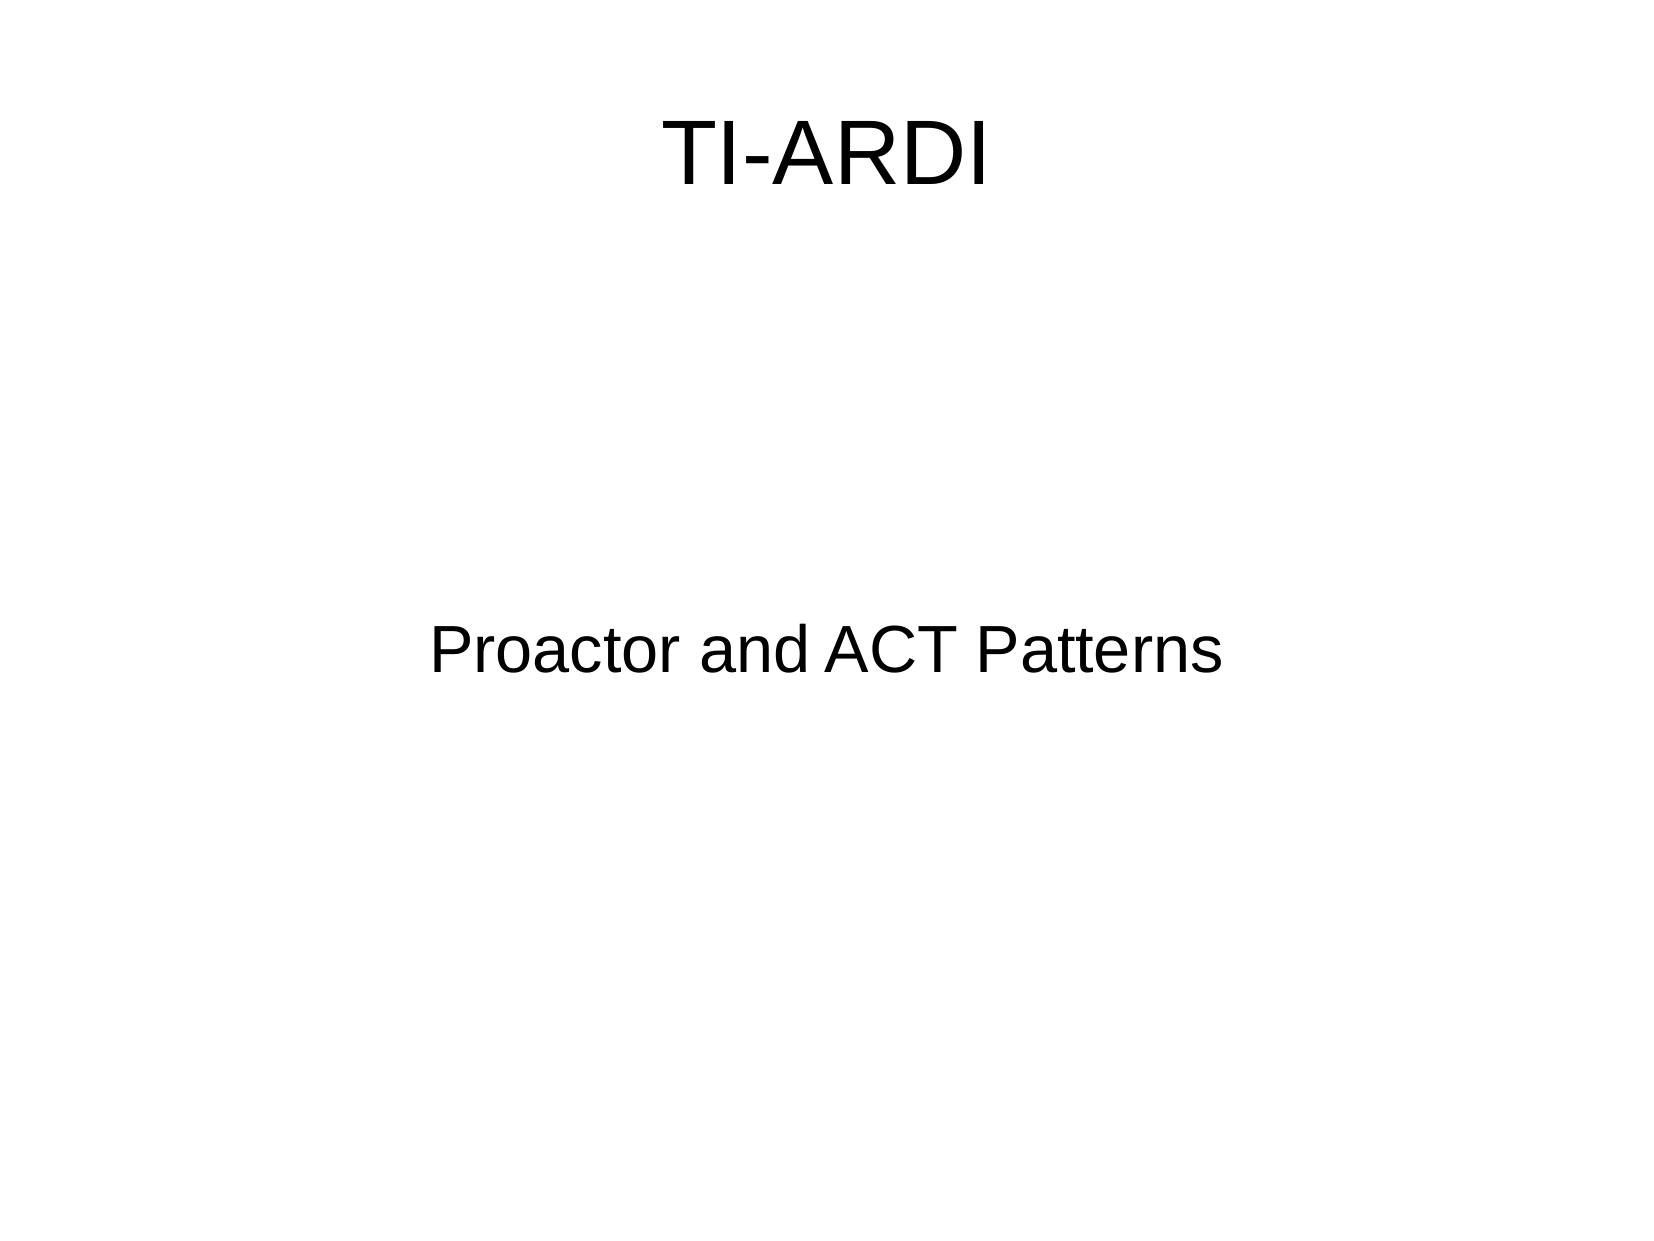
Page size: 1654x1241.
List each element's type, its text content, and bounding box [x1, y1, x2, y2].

subtitle Proactor and ACT Patterns [82, 290, 1571, 1010]
title TI-ARDI [82, 49, 1571, 257]
